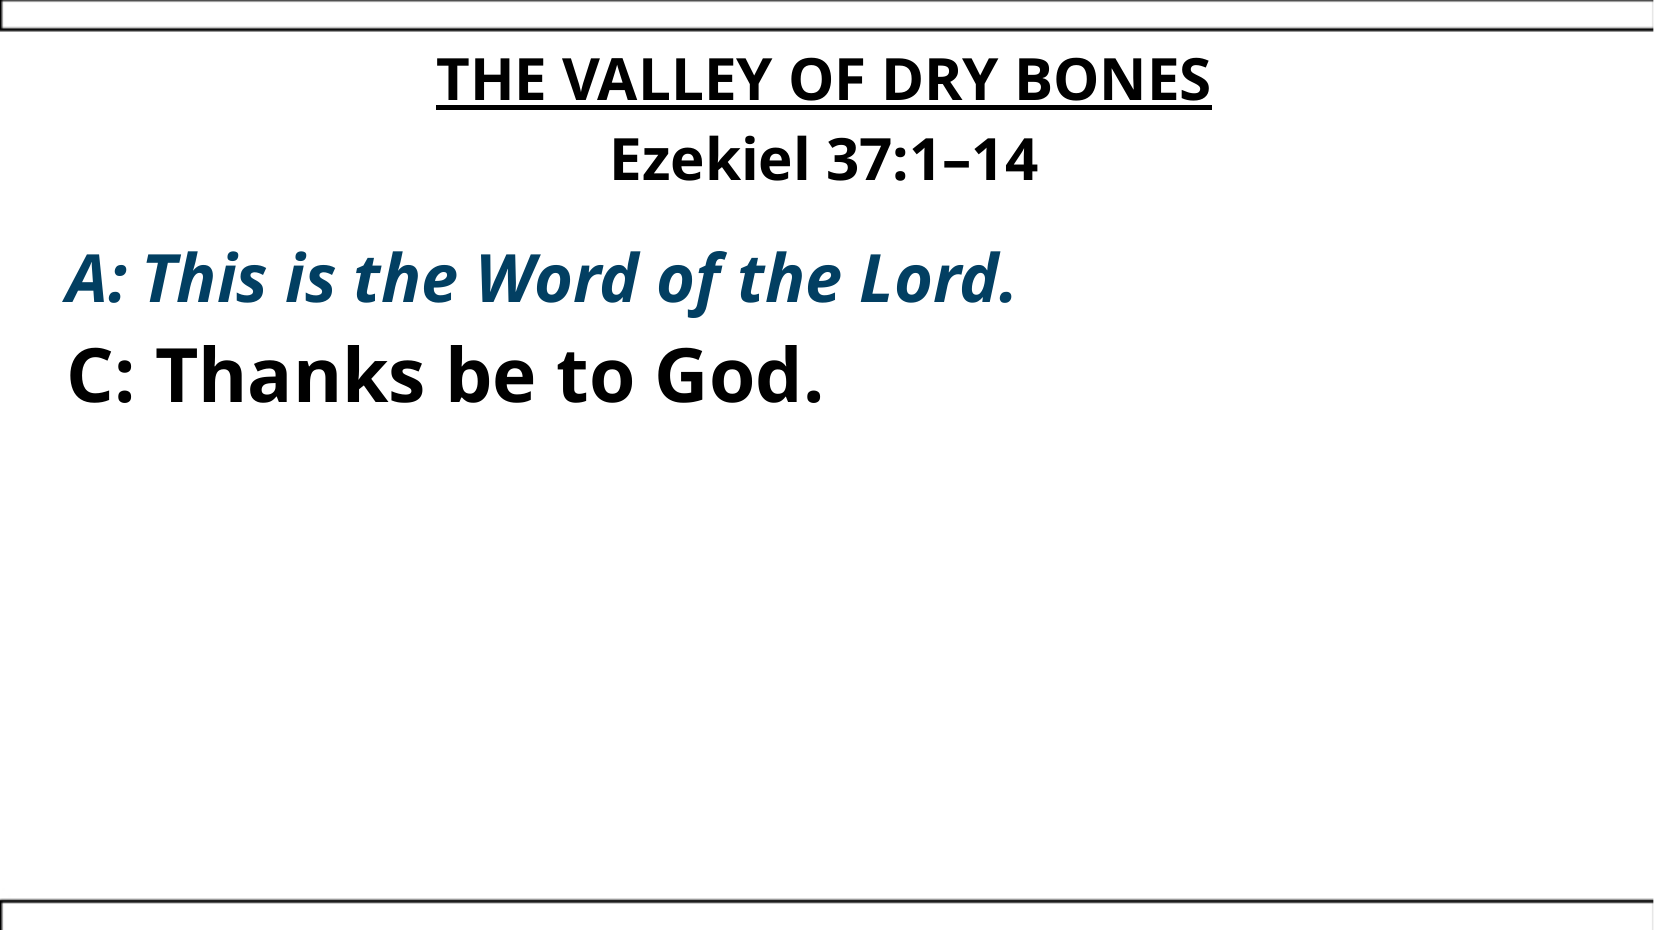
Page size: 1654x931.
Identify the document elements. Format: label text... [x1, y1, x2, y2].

picture [0, 0, 1654, 930]
text_box THE VALLEY OF DRY BONES Ezekiel 37:1–14 A: This is the Word of the Lord. C: Thanks be to God. [51, 31, 1597, 423]
